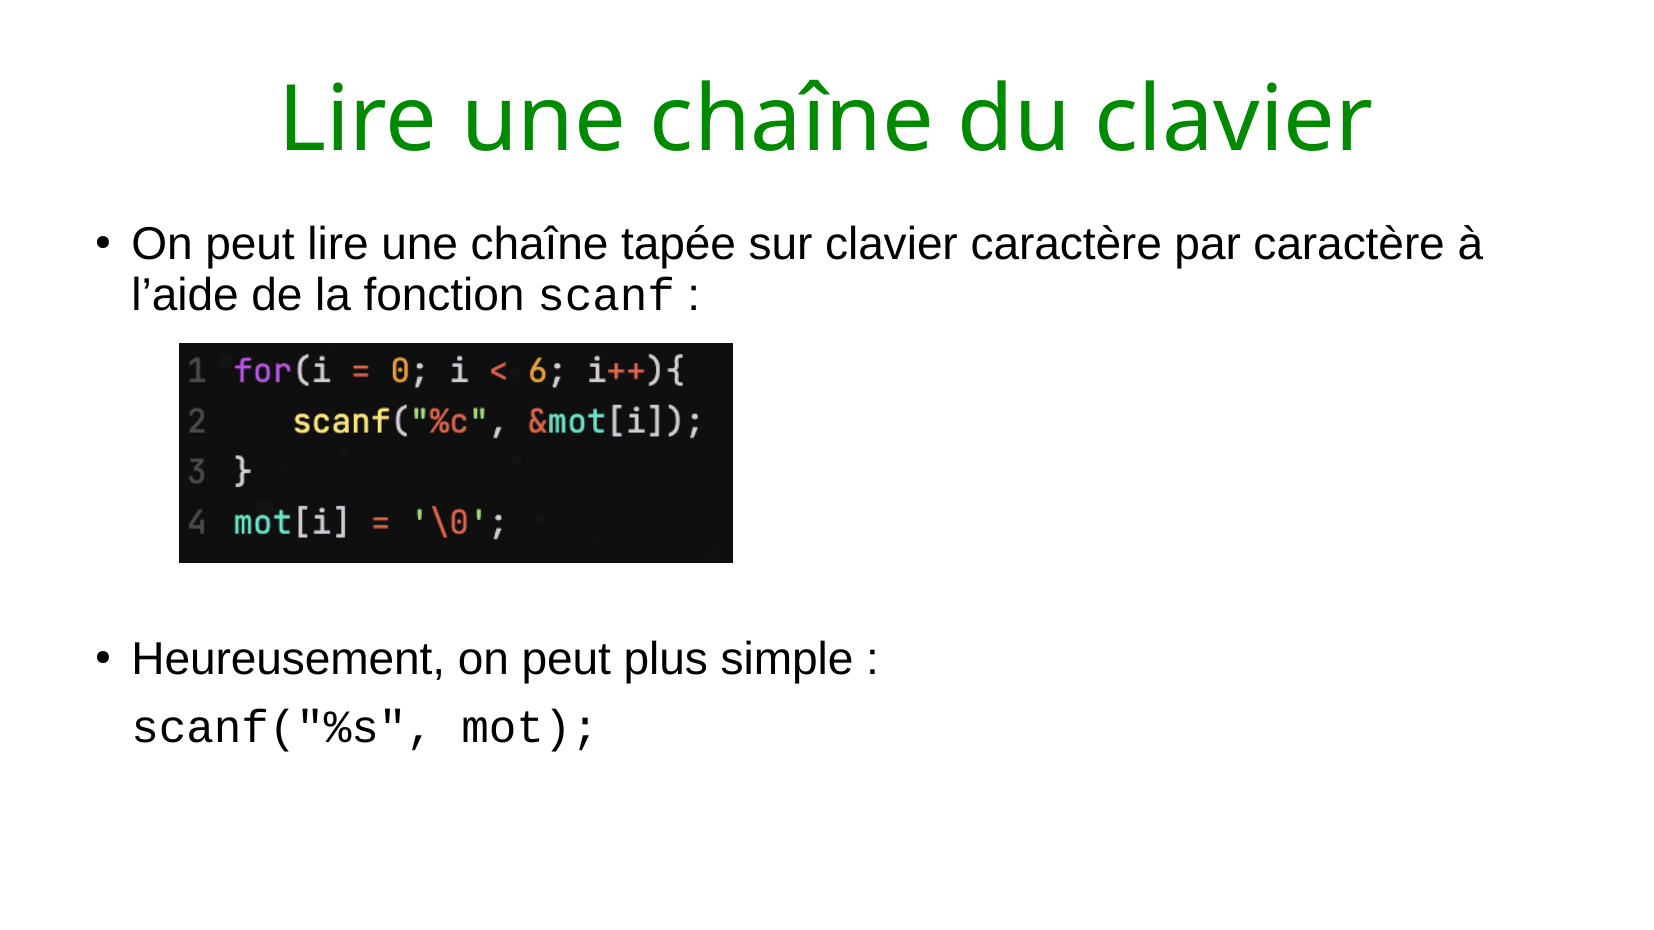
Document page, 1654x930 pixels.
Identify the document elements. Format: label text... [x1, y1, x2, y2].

list On peut lire une chaîne tapée sur clavier caractère par caractère à l’aide de la fonction scanf : Heureusement, on peut plus simple : scanf("%s", mot); [82, 217, 1571, 757]
picture [179, 343, 733, 563]
title Lire une chaîne du clavier [82, 37, 1571, 193]
